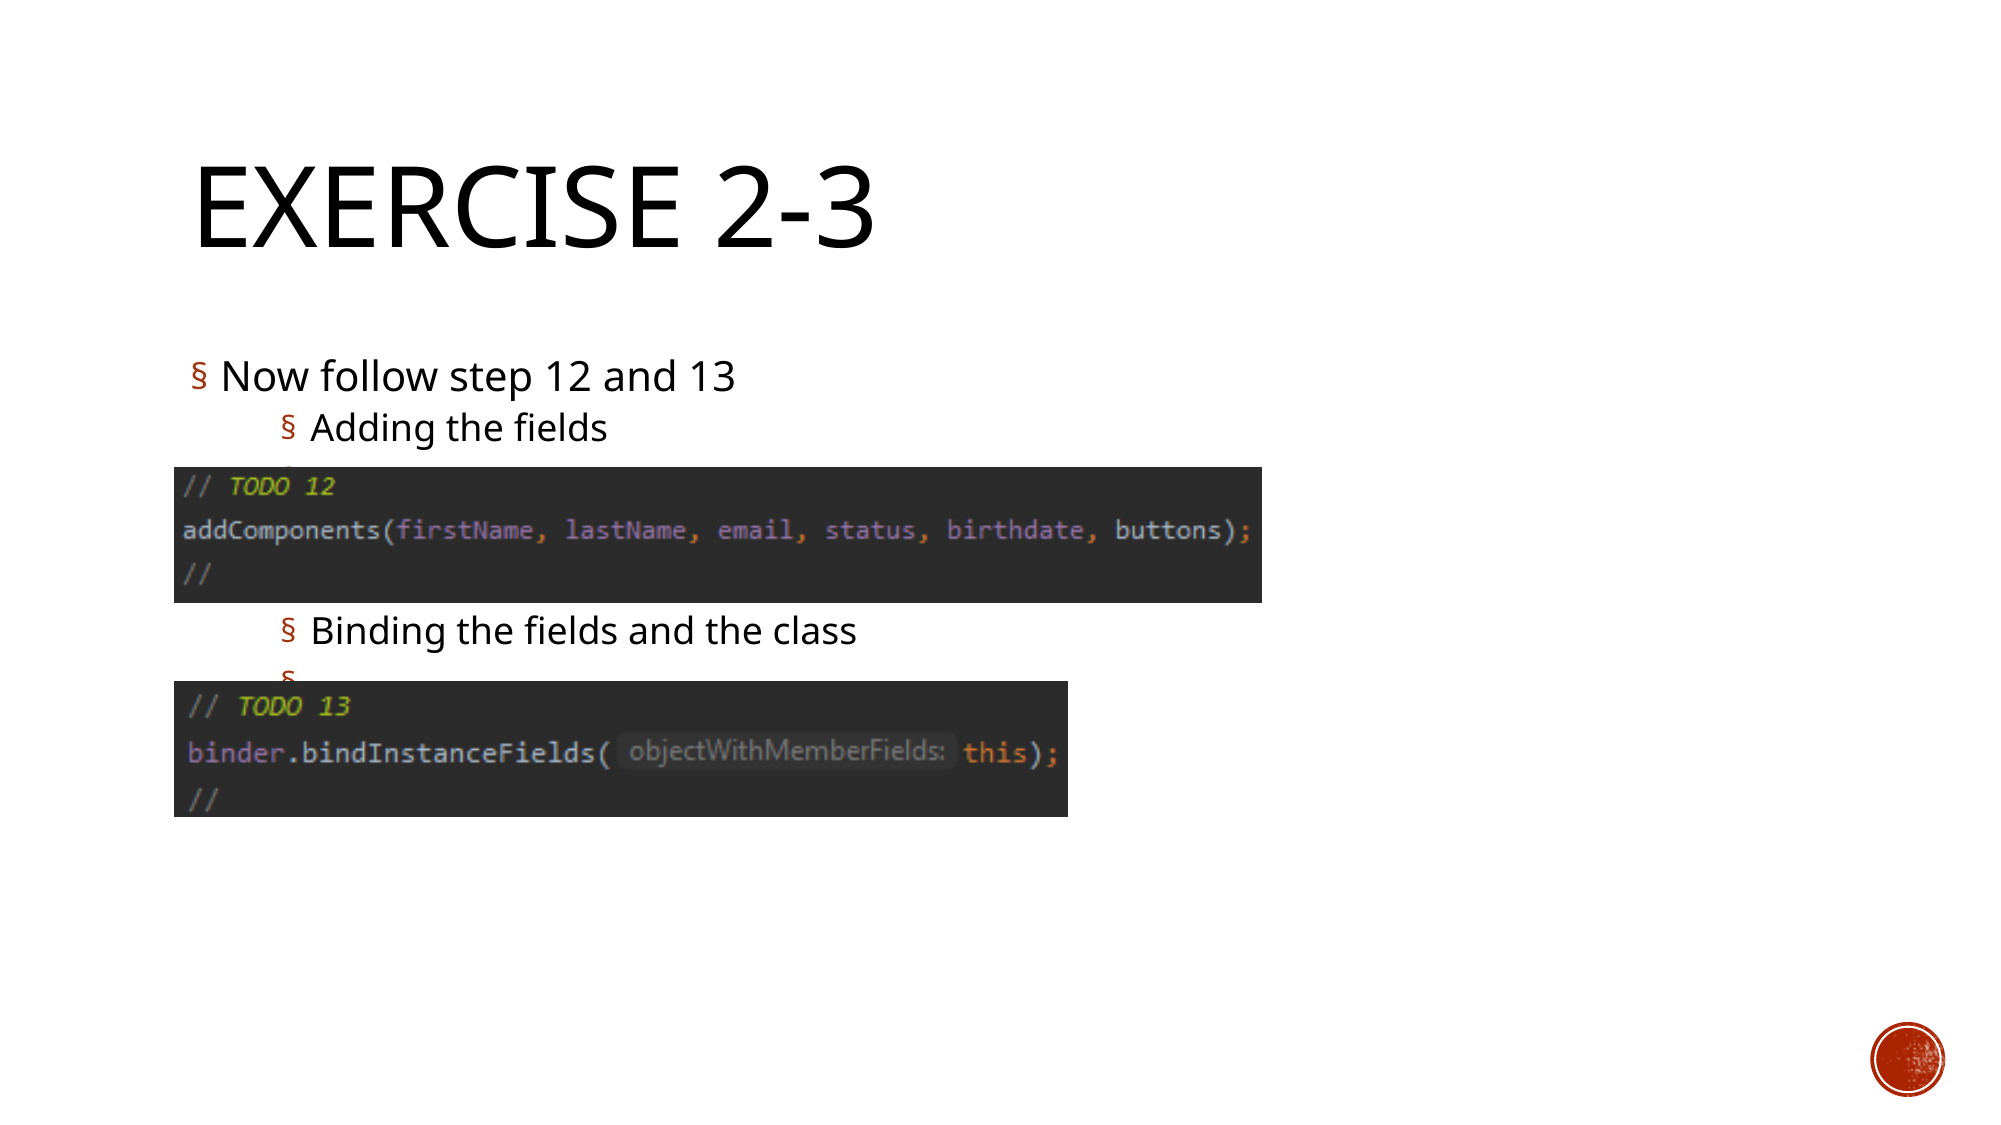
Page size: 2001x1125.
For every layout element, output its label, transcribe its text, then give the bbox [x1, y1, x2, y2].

list Now follow step 12 and 13 Adding the fields Binding the fields and the class [175, 348, 1826, 1013]
title Exercise 2-3 [175, 79, 1826, 344]
picture [174, 467, 1262, 603]
picture [174, 681, 1068, 817]
